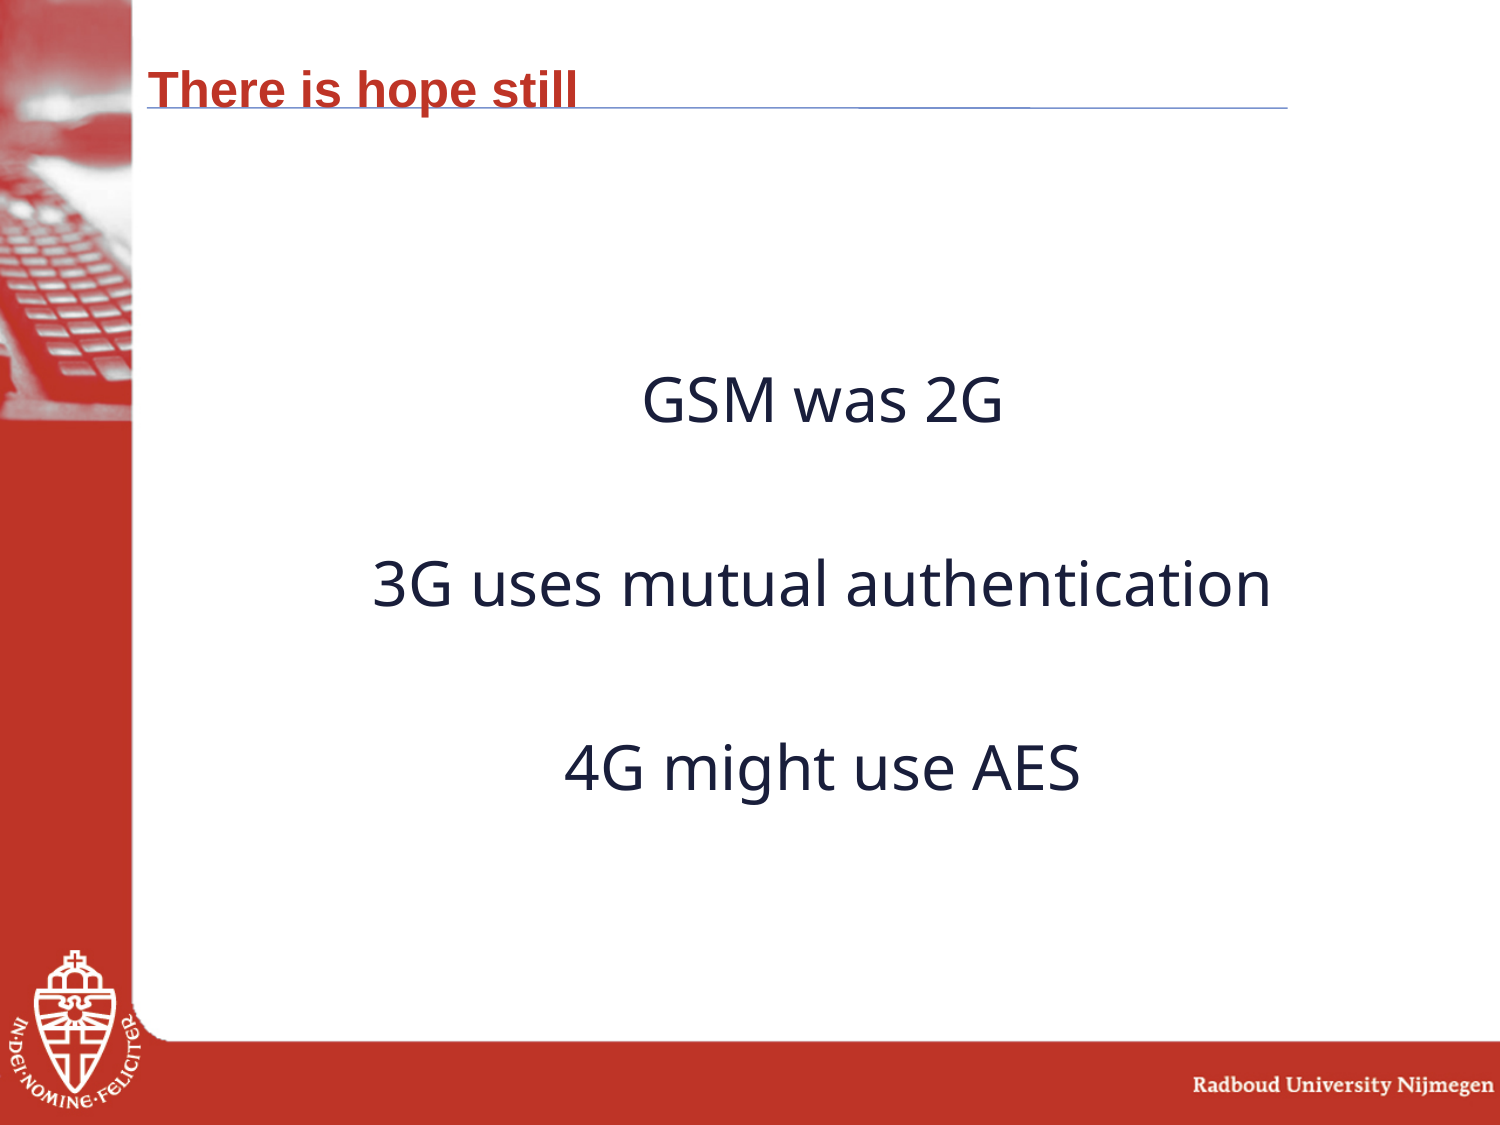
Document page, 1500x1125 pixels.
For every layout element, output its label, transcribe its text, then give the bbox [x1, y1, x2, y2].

picture [0, 0, 1500, 1125]
title There is hope still [147, 0, 1491, 122]
list GSM was 2G 3G uses mutual authentication 4G might use AES [150, 262, 1500, 1051]
